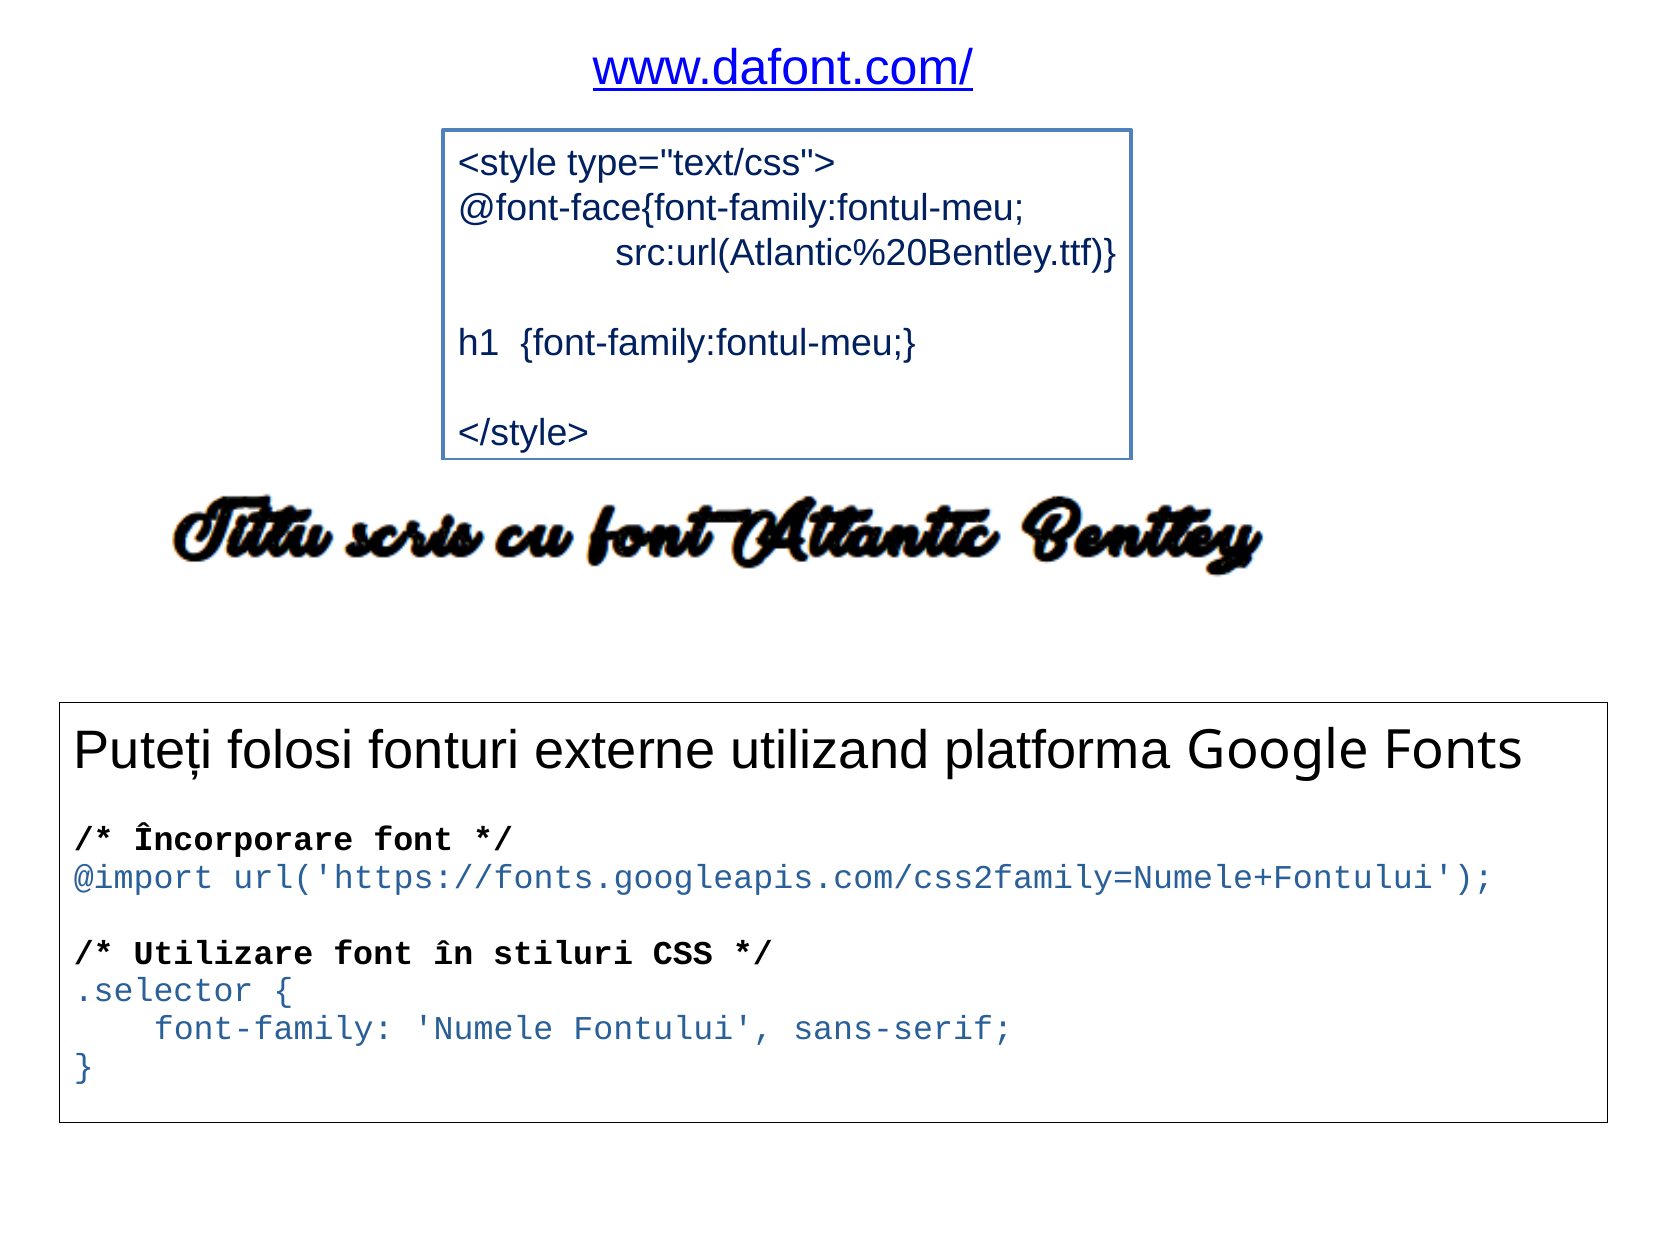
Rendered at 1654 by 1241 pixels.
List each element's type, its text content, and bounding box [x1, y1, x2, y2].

text_box <style type="text/css"> @font-face{font-family:fontul-meu; src:url(Atlantic%20Bentley.ttf)} h1 {font-family:fontul-meu;} </style> [443, 130, 1132, 460]
text_box Puteți folosi fonturi externe utilizand platforma Google Fonts [59, 702, 1608, 1123]
text_box www.dafont.com/ [577, 32, 1028, 104]
text_box /* Încorporare font */ @import url('https://fonts.googleapis.com/css2family=Numele+Fontului'); /* Utilizare font în stiluri CSS */ .selector { font-family: 'Numele Fontului', sans-serif; } [59, 815, 1595, 1095]
picture [158, 460, 1443, 662]
